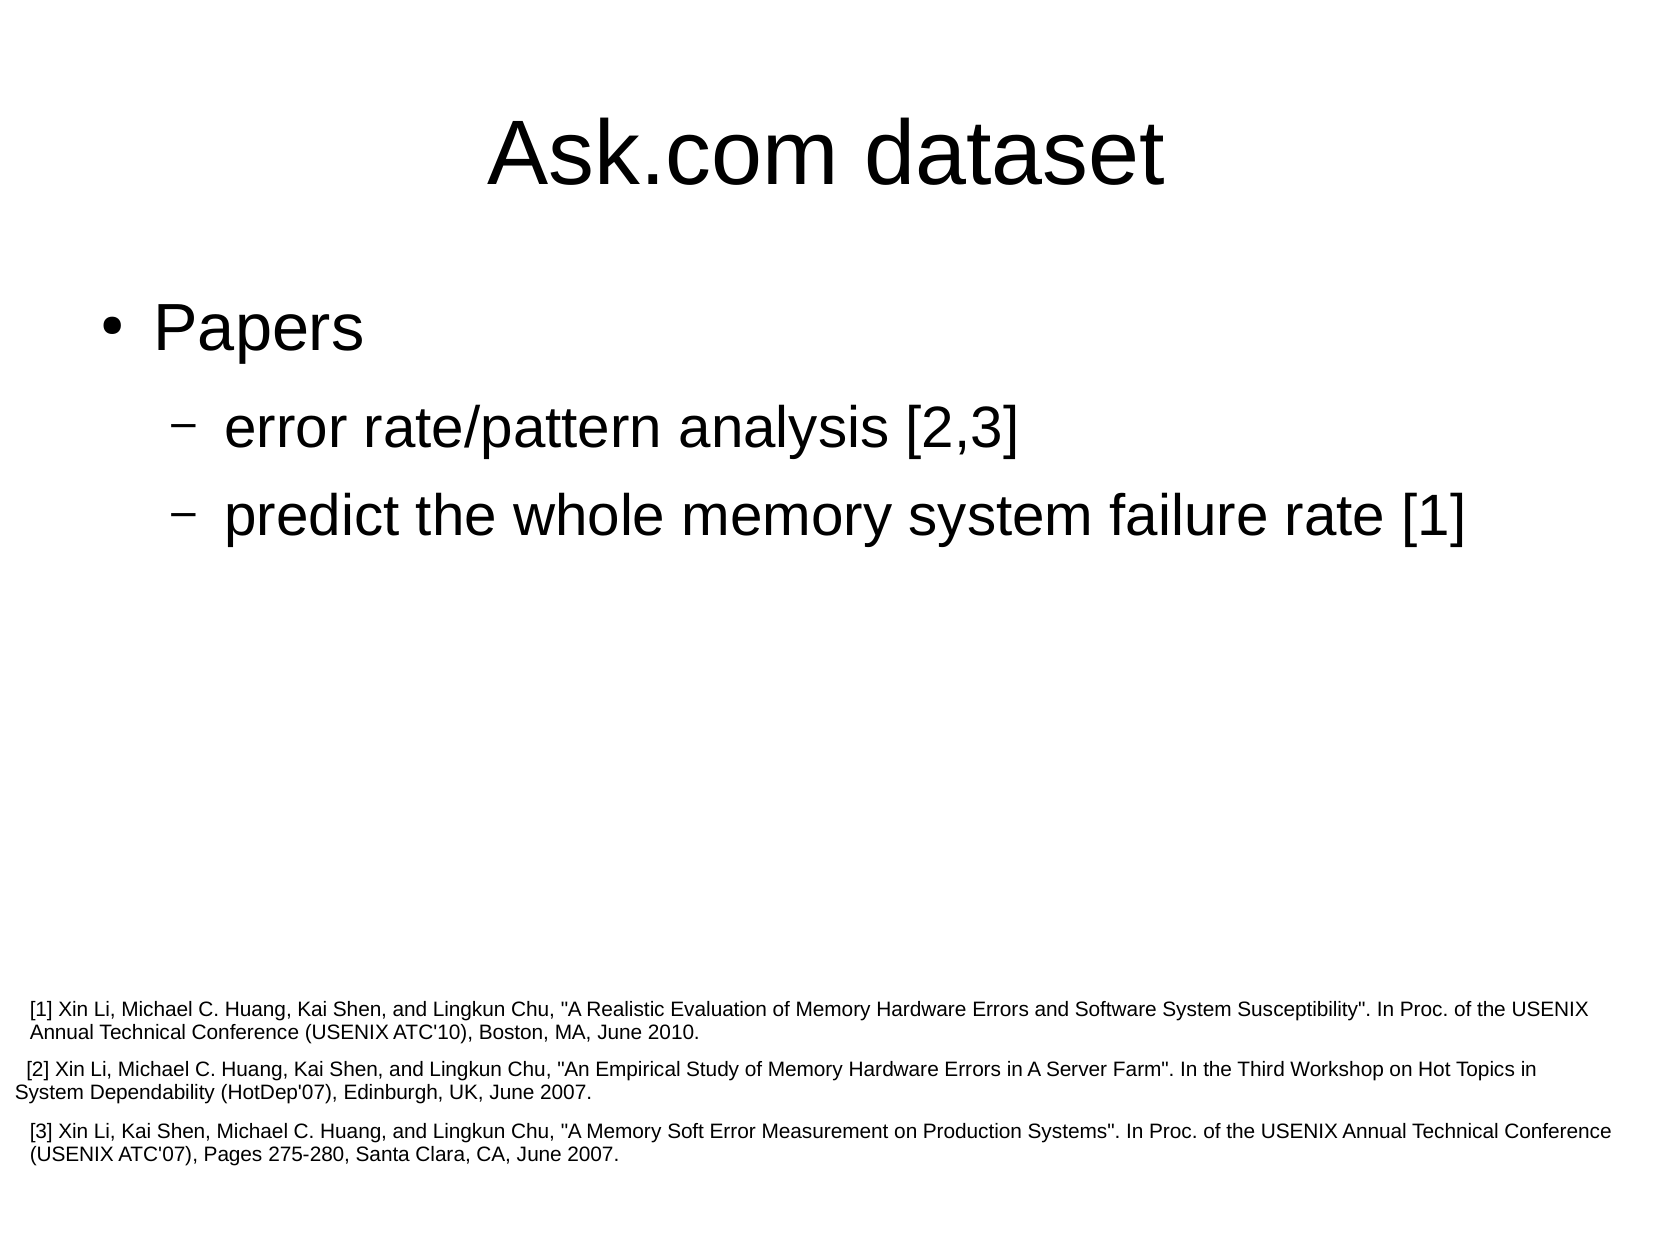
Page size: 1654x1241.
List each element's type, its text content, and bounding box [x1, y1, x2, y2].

title Ask.com dataset [82, 49, 1571, 257]
list Papers error rate/pattern analysis [2,3] predict the whole memory system failure rate [1] [82, 290, 1571, 990]
text_box [2] Xin Li, Michael C. Huang, Kai Shen, and Lingkun Chu, "An Empirical Study of Memory Hardware Errors in A Server Farm". In the Third Workshop on Hot Topics in System Dependability (HotDep'07), Edinburgh, UK, June 2007. [0, 1050, 1586, 1112]
text_box [3] Xin Li, Kai Shen, Michael C. Huang, and Lingkun Chu, "A Memory Soft Error Measurement on Production Systems". In Proc. of the USENIX Annual Technical Conference (USENIX ATC'07), Pages 275-280, Santa Clara, CA, June 2007. [15, 1111, 1654, 1174]
text_box [1] Xin Li, Michael C. Huang, Kai Shen, and Lingkun Chu, "A Realistic Evaluation of Memory Hardware Errors and Software System Susceptibility". In Proc. of the USENIX Annual Technical Conference (USENIX ATC'10), Boston, MA, June 2010. [15, 990, 1644, 1052]
